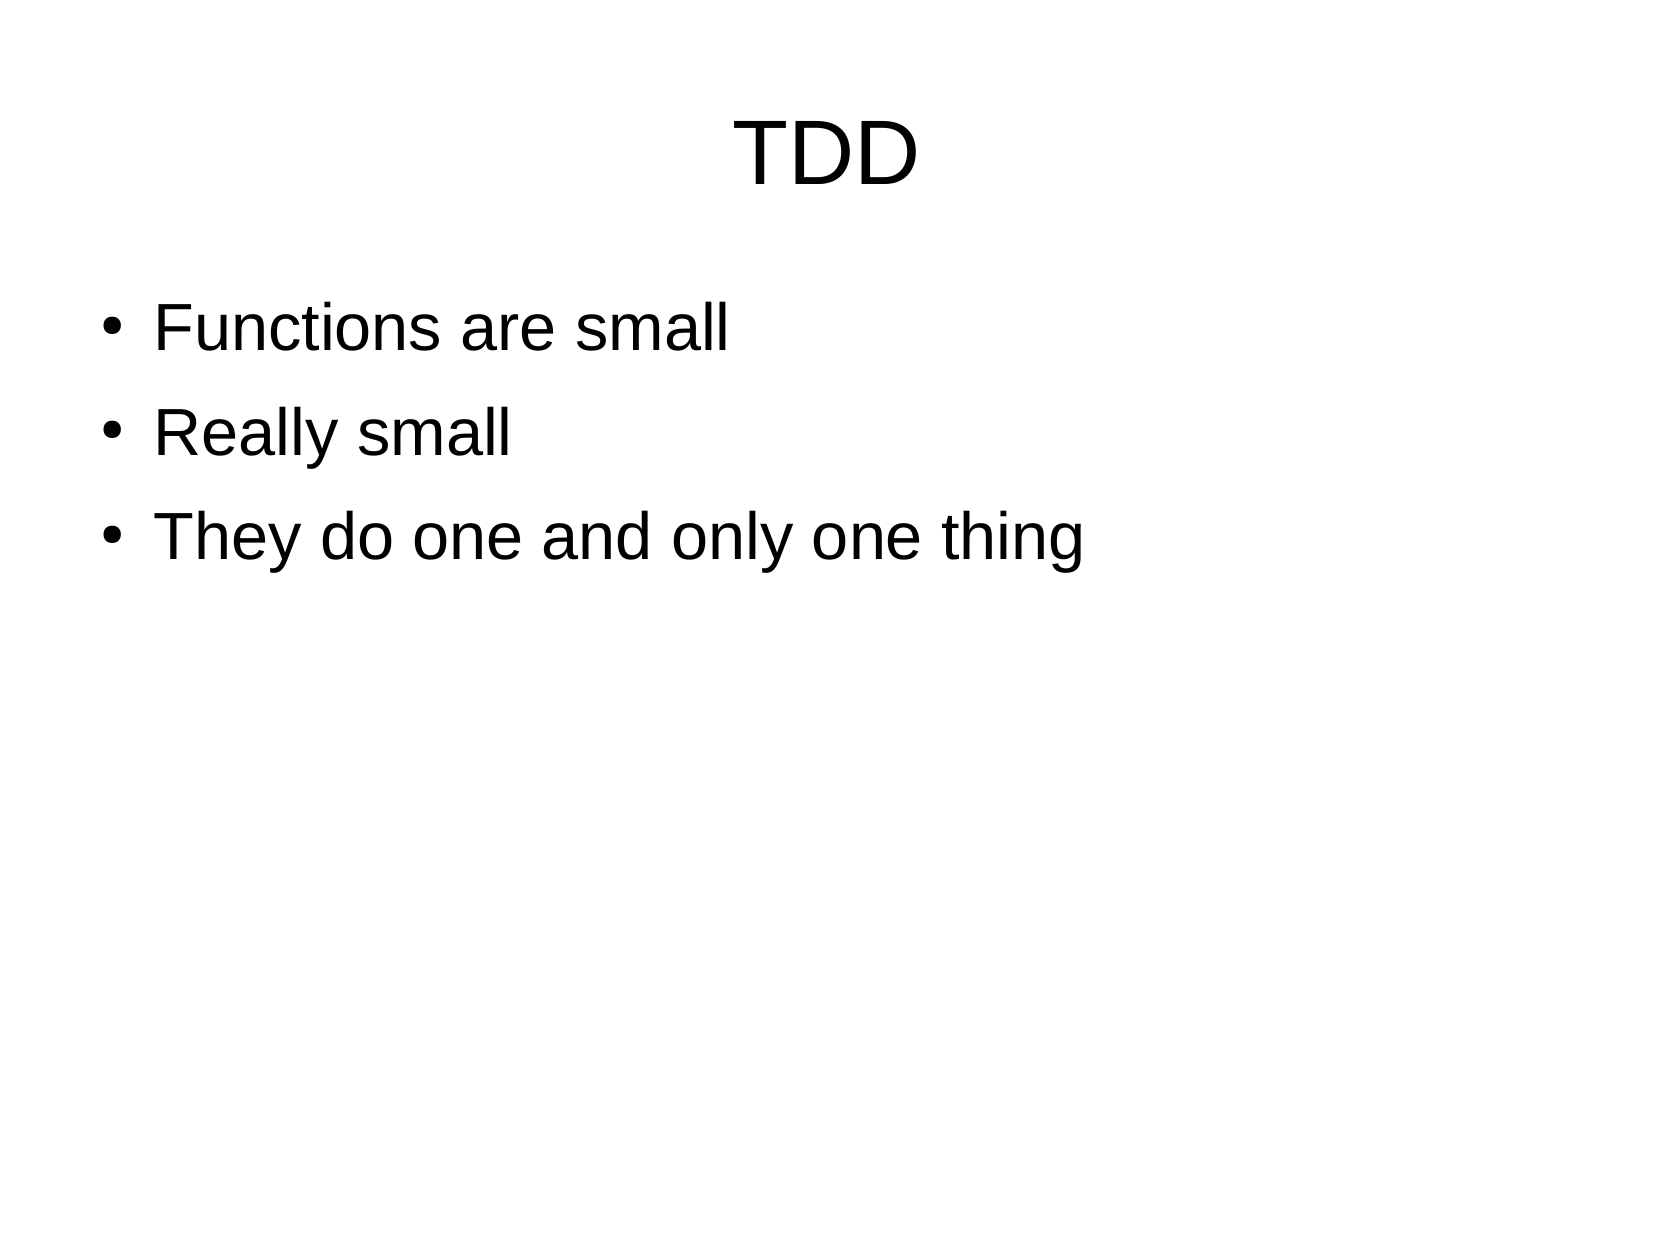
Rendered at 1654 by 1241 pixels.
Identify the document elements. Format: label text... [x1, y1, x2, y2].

title TDD [82, 49, 1571, 257]
list Functions are small Really small They do one and only one thing [82, 290, 1560, 1010]
